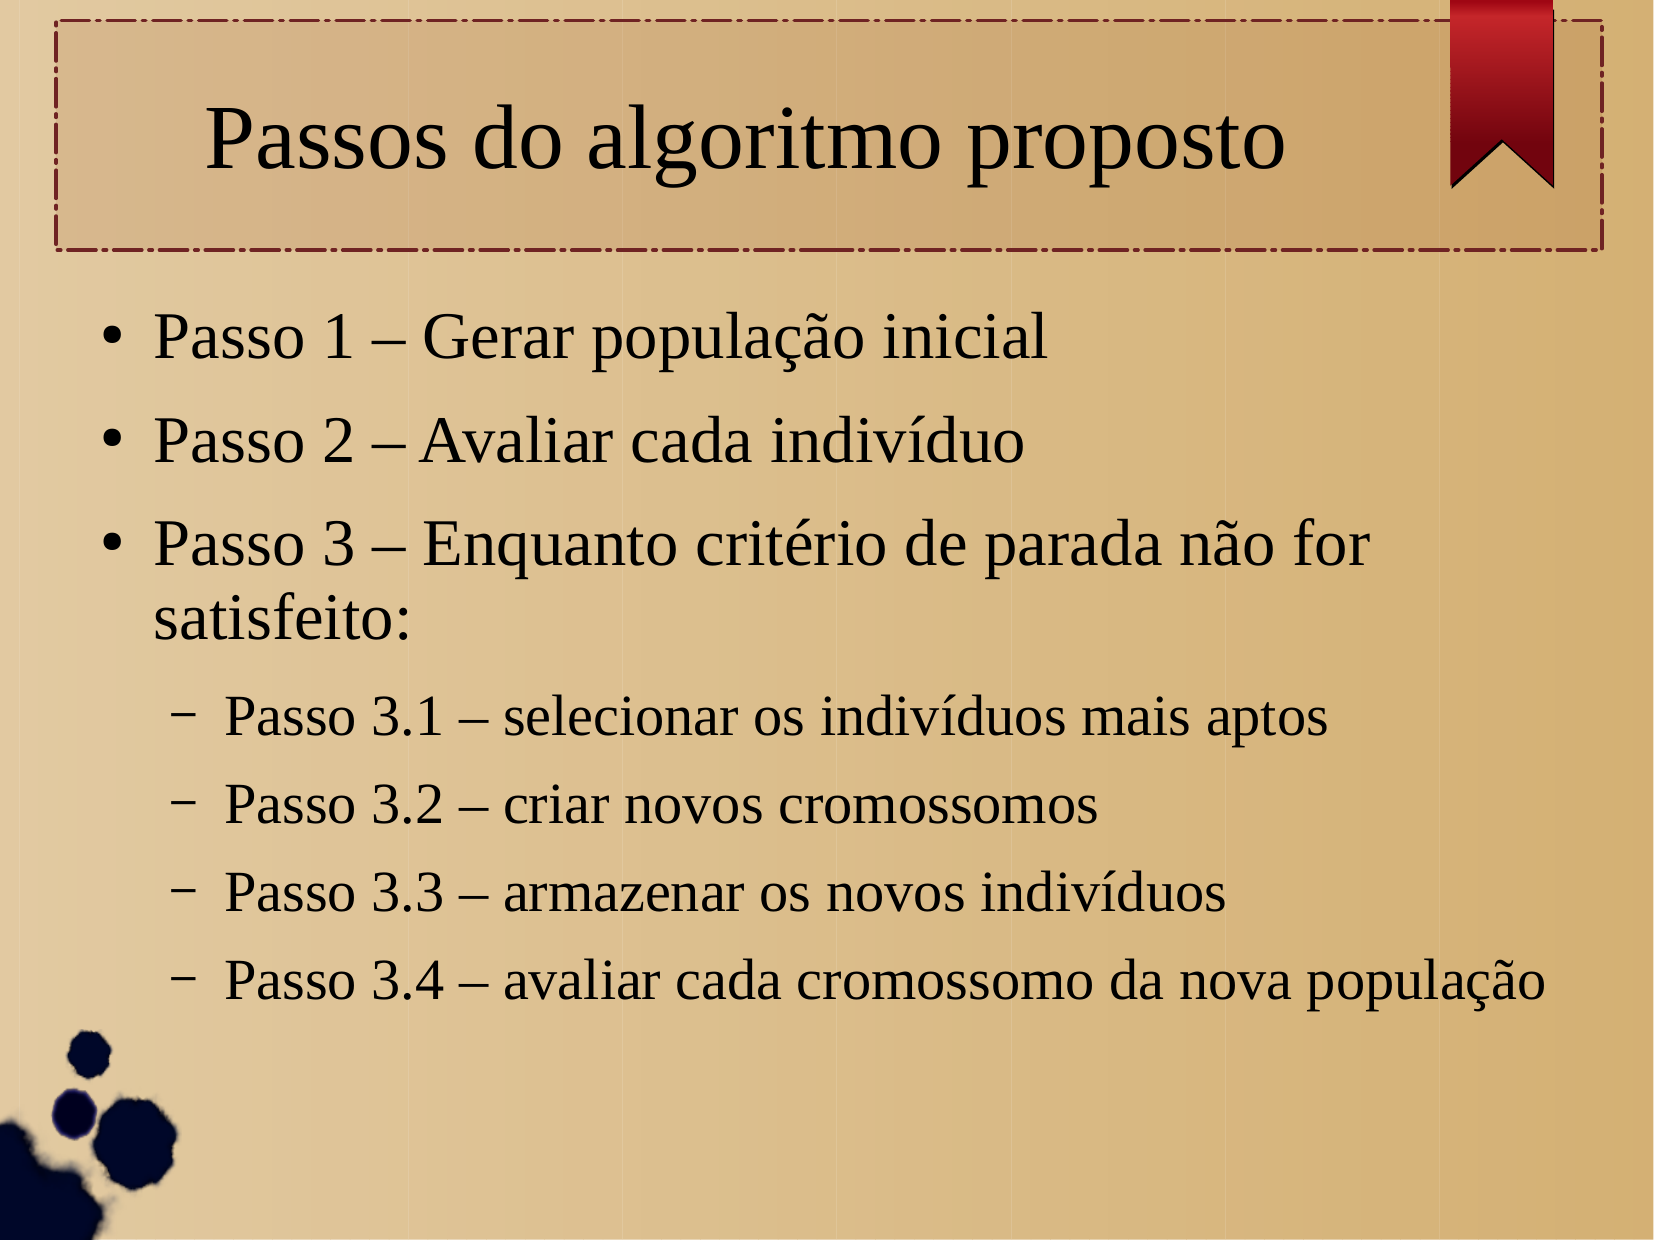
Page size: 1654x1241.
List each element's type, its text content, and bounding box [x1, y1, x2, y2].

title Passos do algoritmo proposto [82, 47, 1412, 229]
list Passo 1 – Gerar população inicial Passo 2 – Avaliar cada indivíduo Passo 3 – Enquanto critério de parada não for satisfeito: Passo 3.1 – selecionar os indivíduos mais aptos Passo 3.2 – criar novos cromossomos Passo 3.3 – armazenar os novos indivíduos Passo 3.4 – avaliar cada cromossomo da nova população [82, 299, 1571, 1019]
